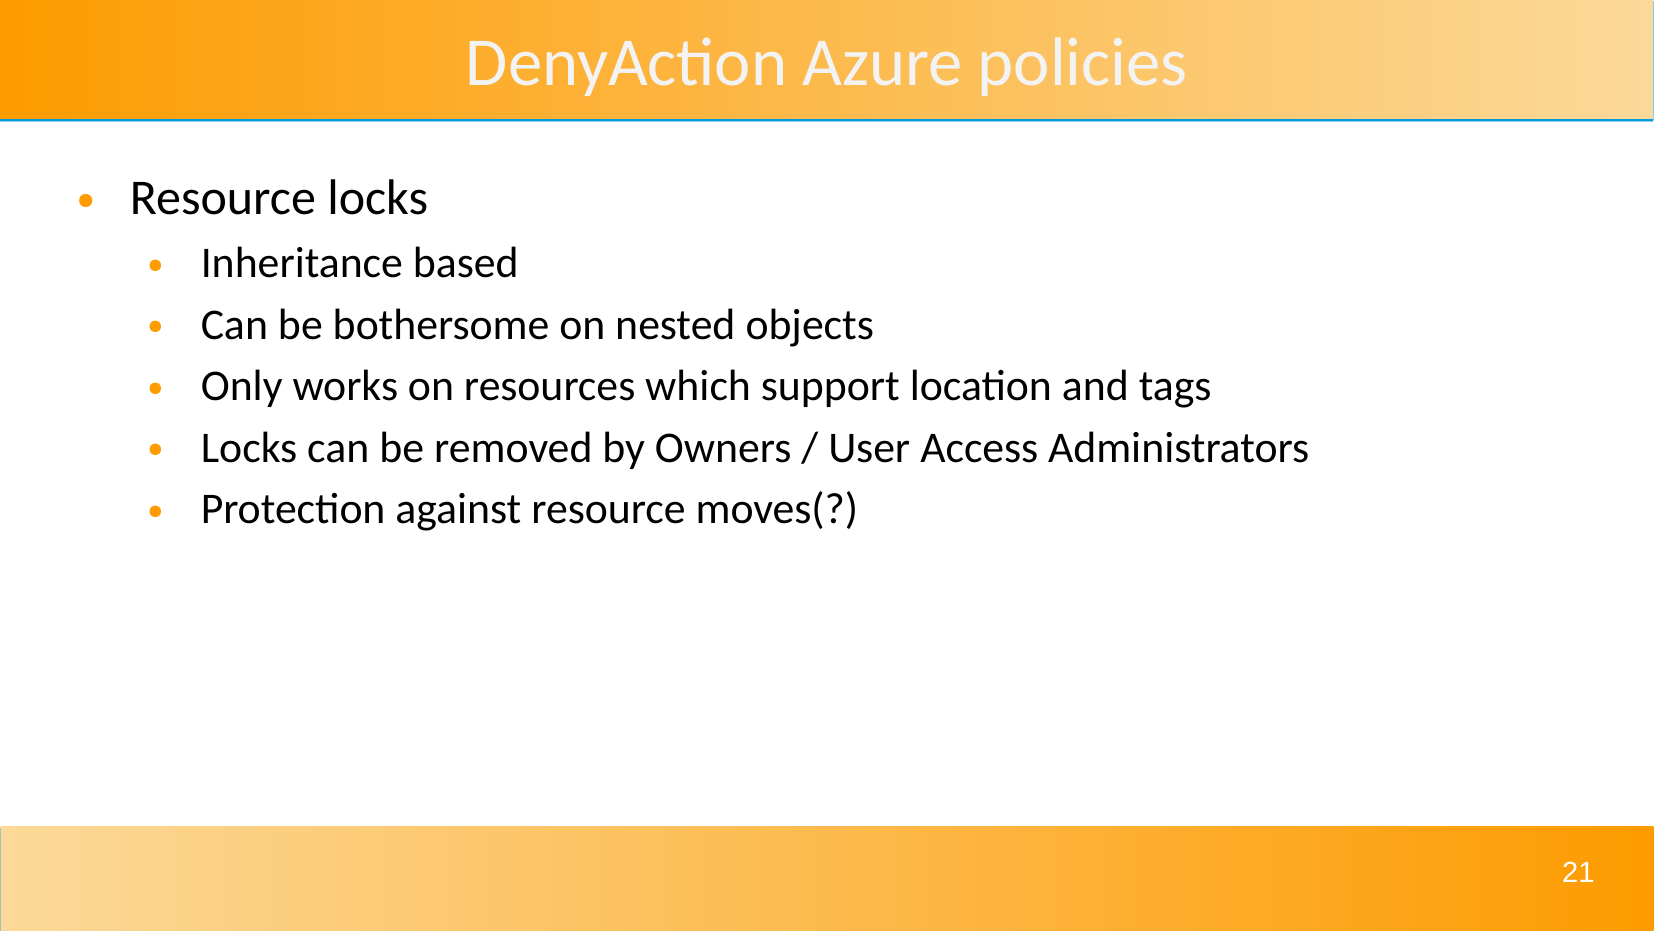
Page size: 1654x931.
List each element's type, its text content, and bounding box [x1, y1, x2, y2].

title DenyAction Azure policies [59, 29, 1595, 108]
list Resource locks Inheritance based Can be bothersome on nested objects Only works on resources which support location and tags Locks can be removed by Owners / User Access Administrators Protection against resource moves(?) [59, 177, 1595, 768]
